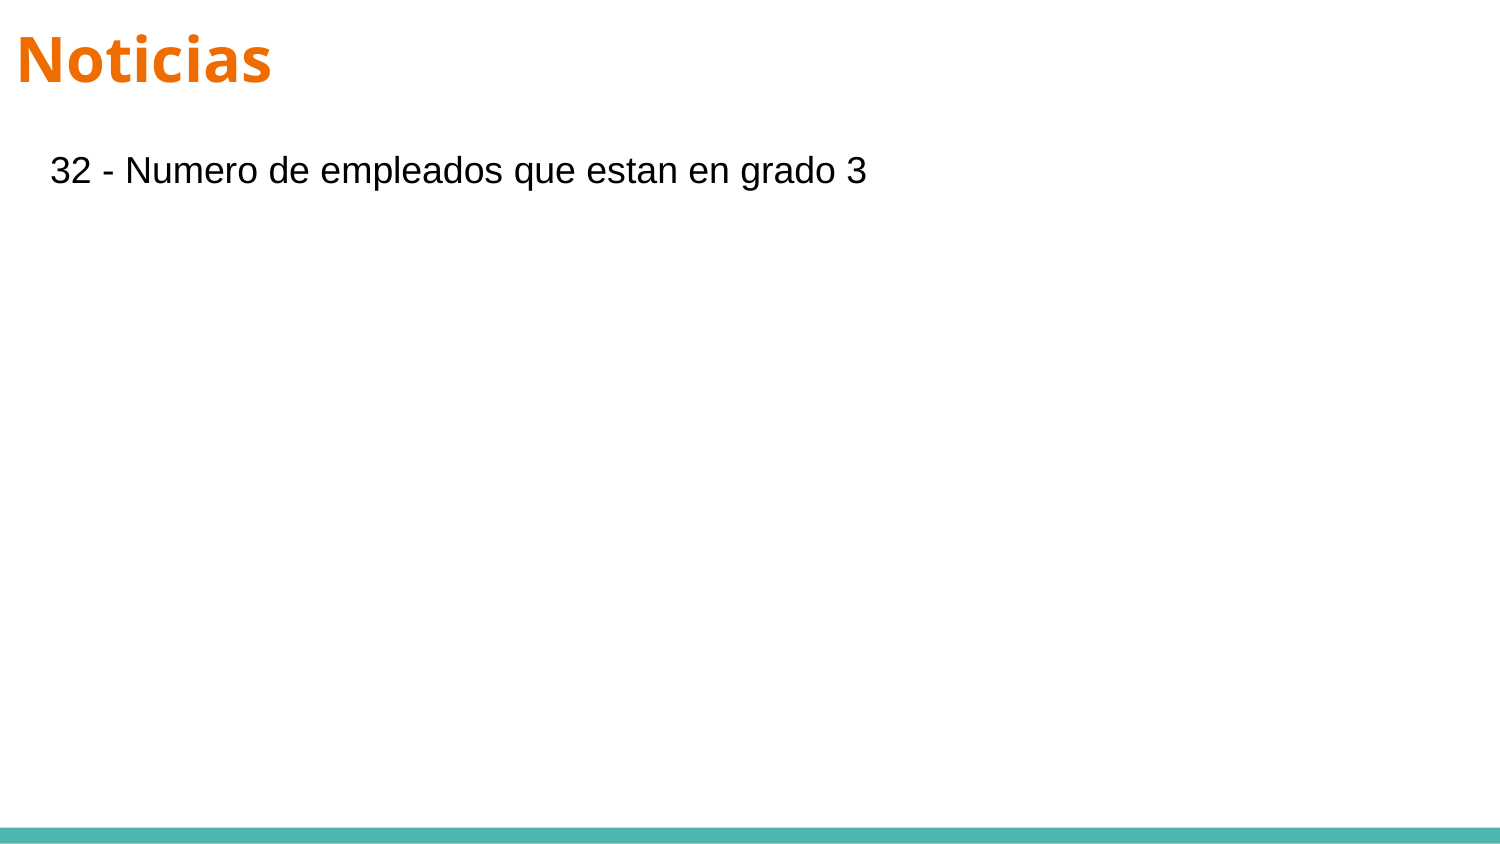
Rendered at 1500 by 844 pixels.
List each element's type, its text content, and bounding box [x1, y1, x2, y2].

text_box 32 - Numero de empleados que estan en grado 3 [35, 141, 1394, 241]
title Noticias [0, 0, 1398, 116]
